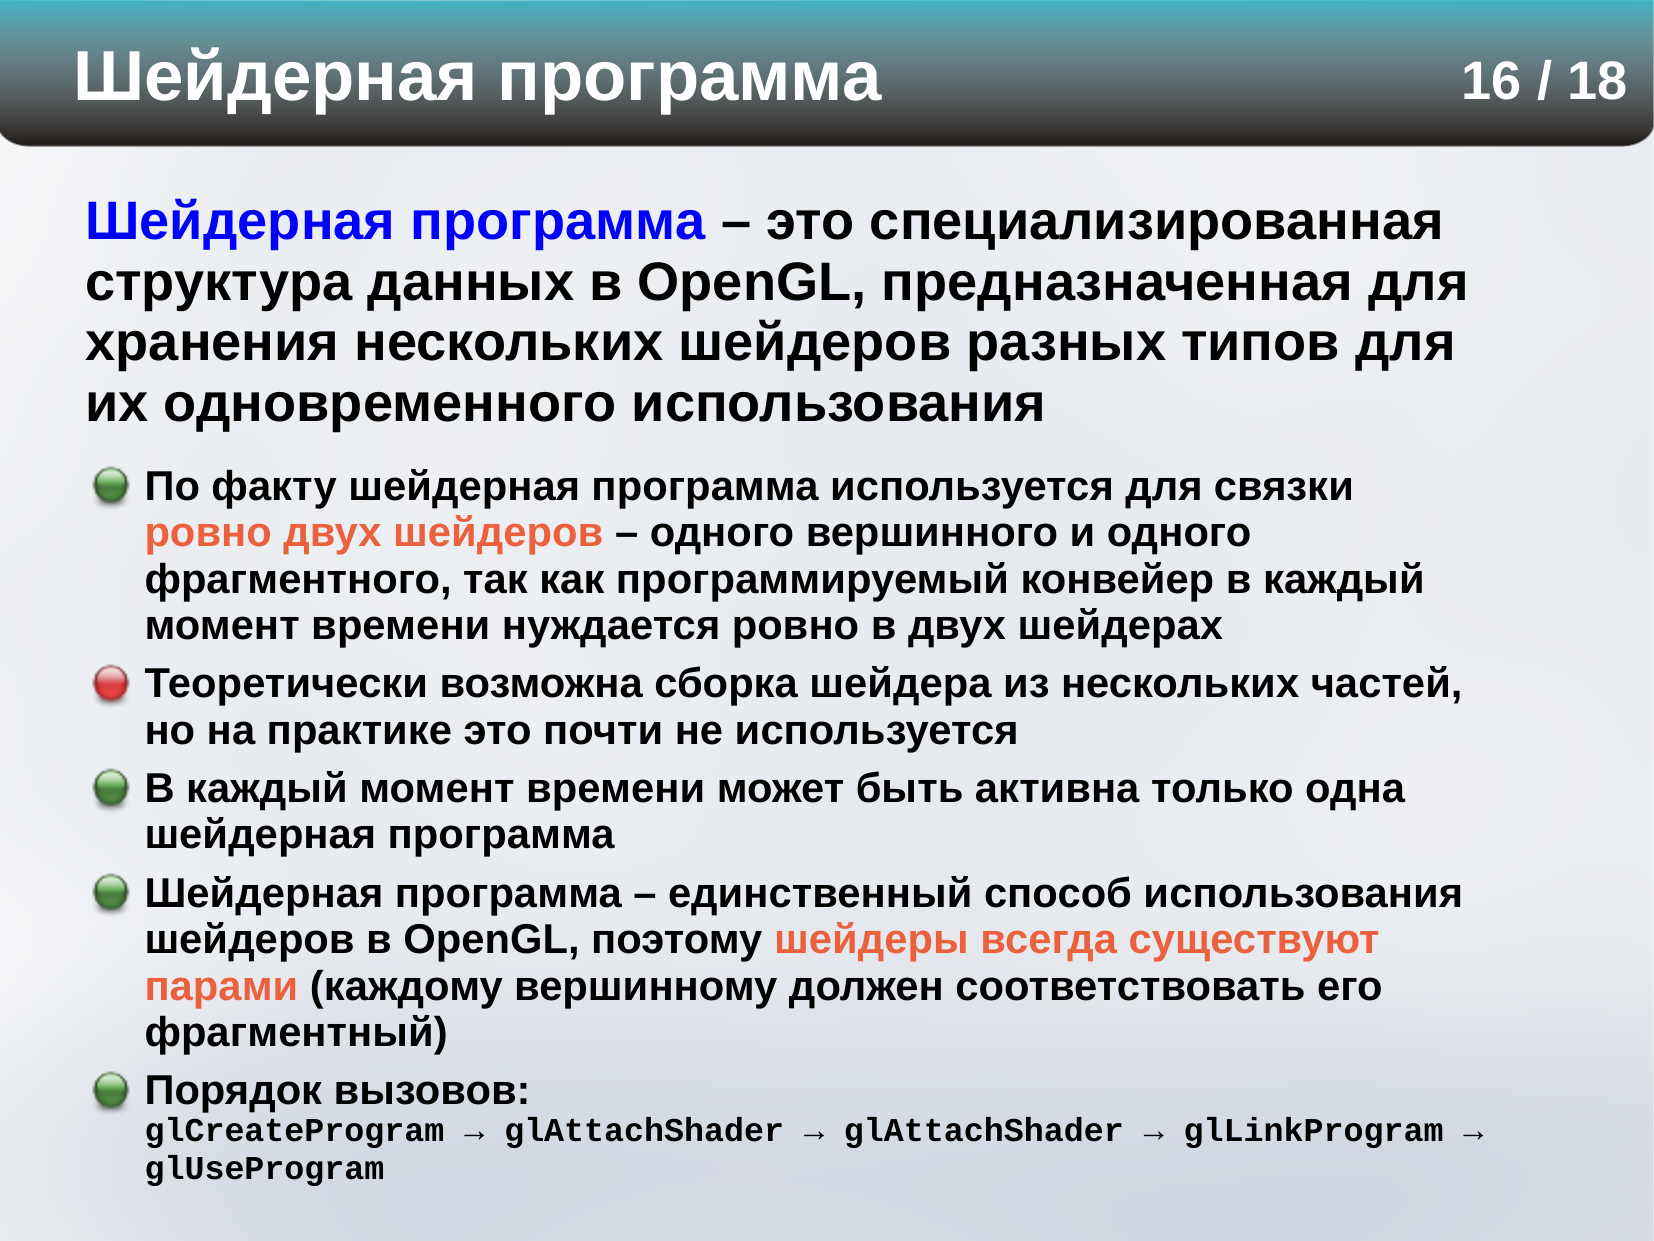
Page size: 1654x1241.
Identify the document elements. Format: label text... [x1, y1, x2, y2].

text_box Шейдерная программа [59, 29, 1418, 124]
picture [0, 0, 1654, 1241]
text_box <номер> / 18 [1446, 42, 1654, 179]
text_box Шейдерная программа – это специализированная структура данных в OpenGL, предназначенная для хранения нескольких шейдеров разных типов для их одновременного использования По факту шейдерная программа используется для связки ровно двух шейдеров – одного вершинного и одного фрагментного, так как программируемый конвейер в каждый момент времени нуждается ровно в двух шейдерах Теоретически возможна сборка шейдера из нескольких частей, но на практике это почти не используется В каждый момент времени может быть активна только одна шейдерная программа Шейдерная программа – единственный способ использования шейдеров в OpenGL, поэтому шейдеры всегда существуют парами (каждому вершинному должен соответствовать его фрагментный) Порядок вызовов: glCreateProgram → glAttachShader → glAttachShader → glLinkProgram → glUseProgram [70, 183, 1506, 1197]
